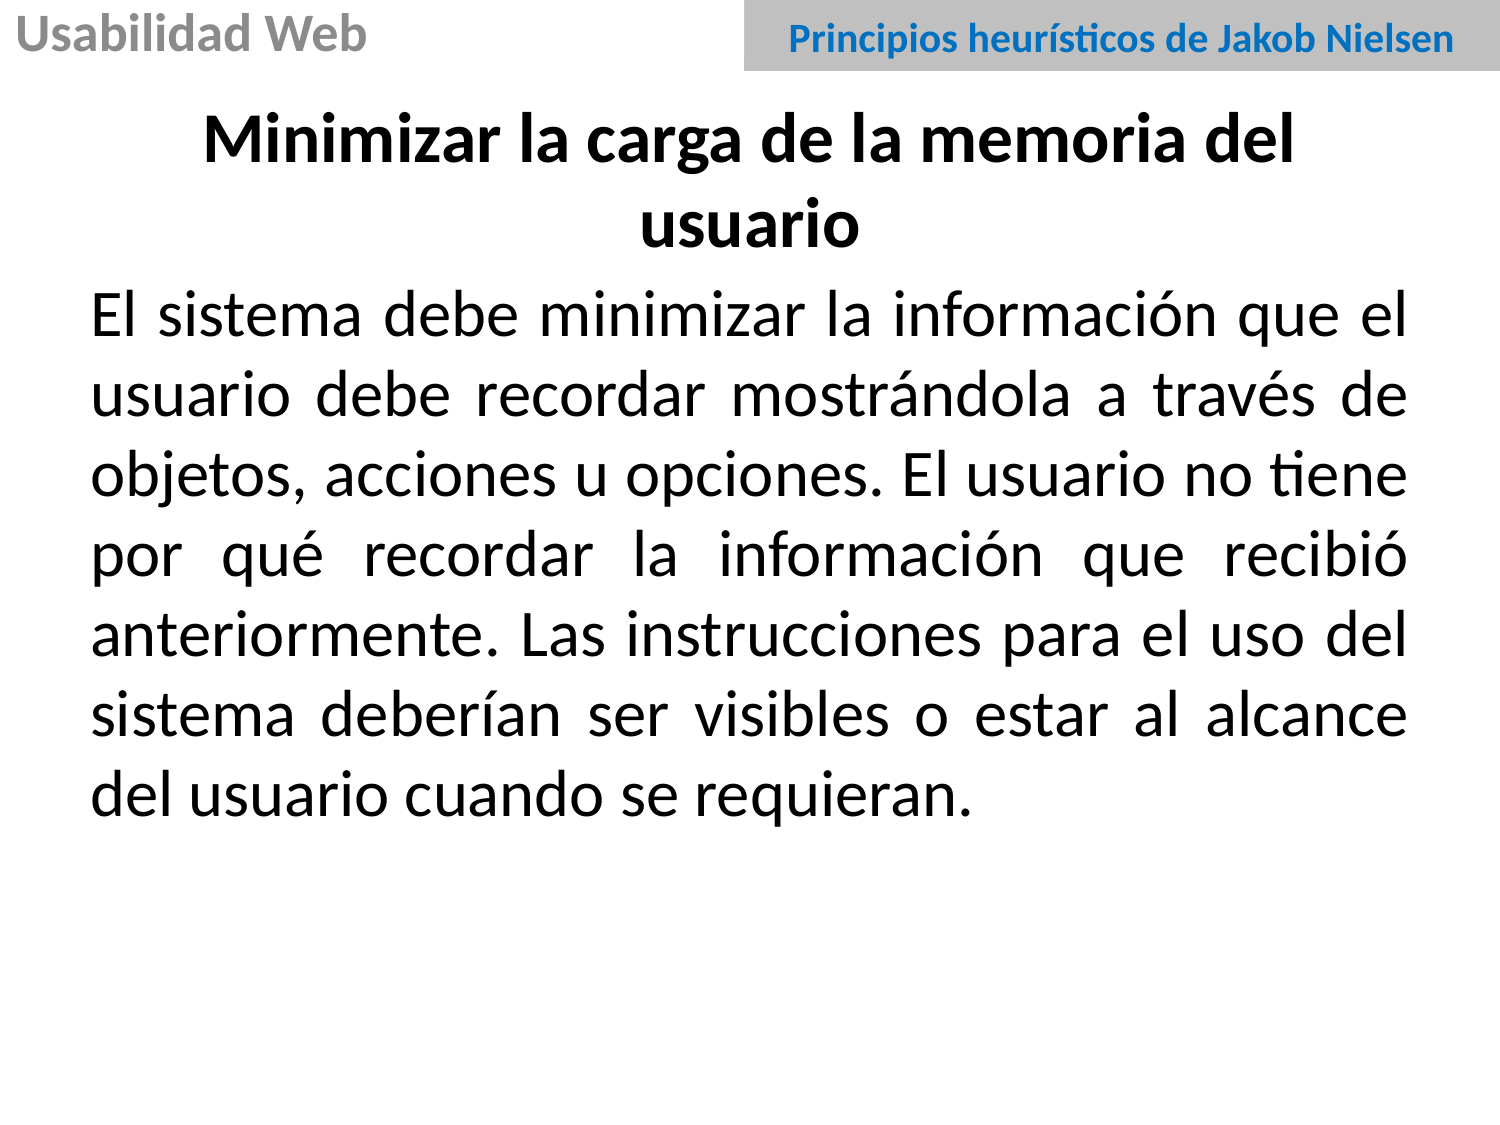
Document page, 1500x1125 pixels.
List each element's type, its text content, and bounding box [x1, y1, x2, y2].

list El sistema debe minimizar la información que el usuario debe recordar mostrándola a través de objetos, acciones u opciones. El usuario no tiene por qué recordar la información que recibió anteriormente. Las instrucciones para el uso del sistema deberían ser visibles o estar al alcance del usuario cuando se requieran. [75, 262, 1425, 1005]
title Principios heurísticos de Jakob Nielsen [744, 0, 1500, 71]
title Minimizar la carga de la memoria del usuario [75, 82, 1425, 262]
title Usabilidad Web [0, 0, 745, 60]
